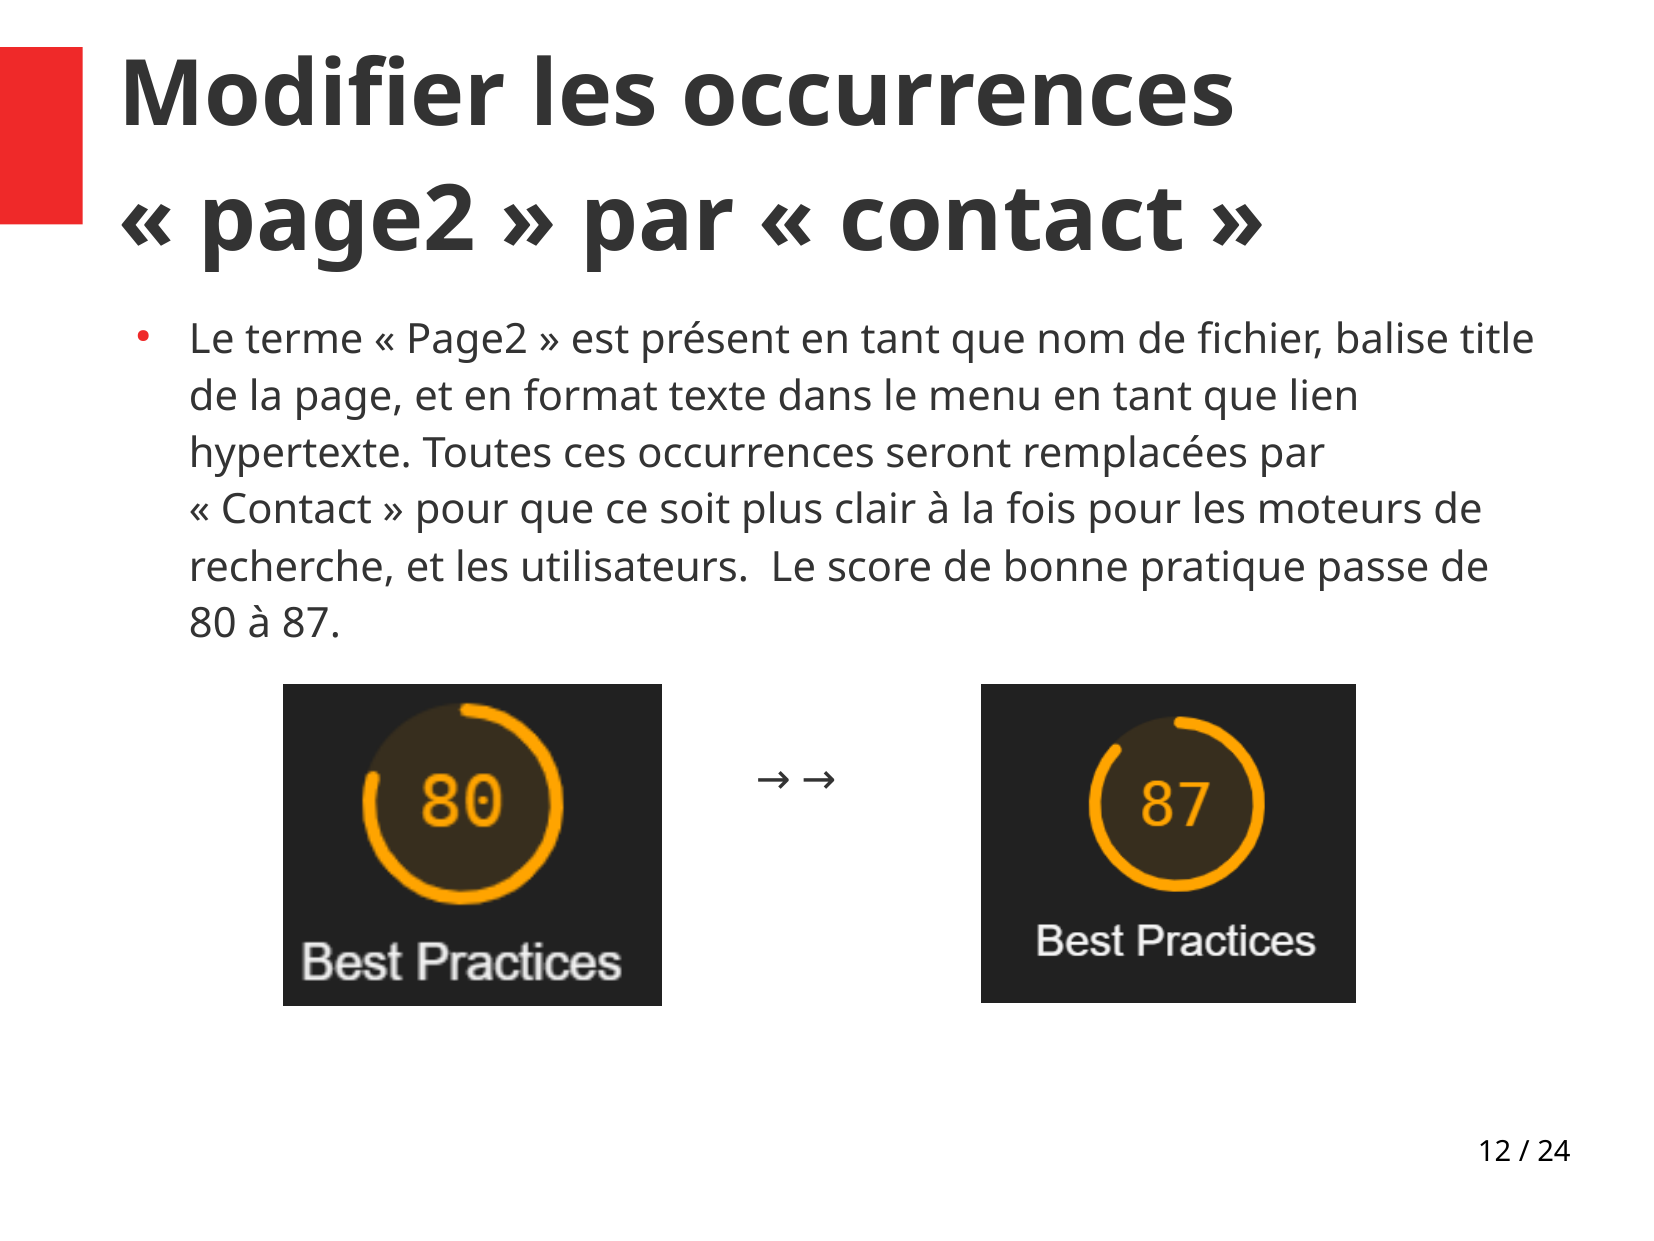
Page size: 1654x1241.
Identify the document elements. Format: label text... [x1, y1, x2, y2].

picture [283, 684, 662, 1006]
list Le terme « Page2 » est présent en tant que nom de fichier, balise title de la page, et en format texte dans le menu en tant que lien hypertexte. Toutes ces occurrences seront remplacées par « Contact » pour que ce soit plus clair à la fois pour les moteurs de recherche, et les utilisateurs. Le score de bonne pratique passe de 80 à 87. → → [118, 308, 1536, 1028]
picture [981, 684, 1356, 1004]
title Modifier les occurrences « page2 » par « contact » [118, 27, 1571, 278]
